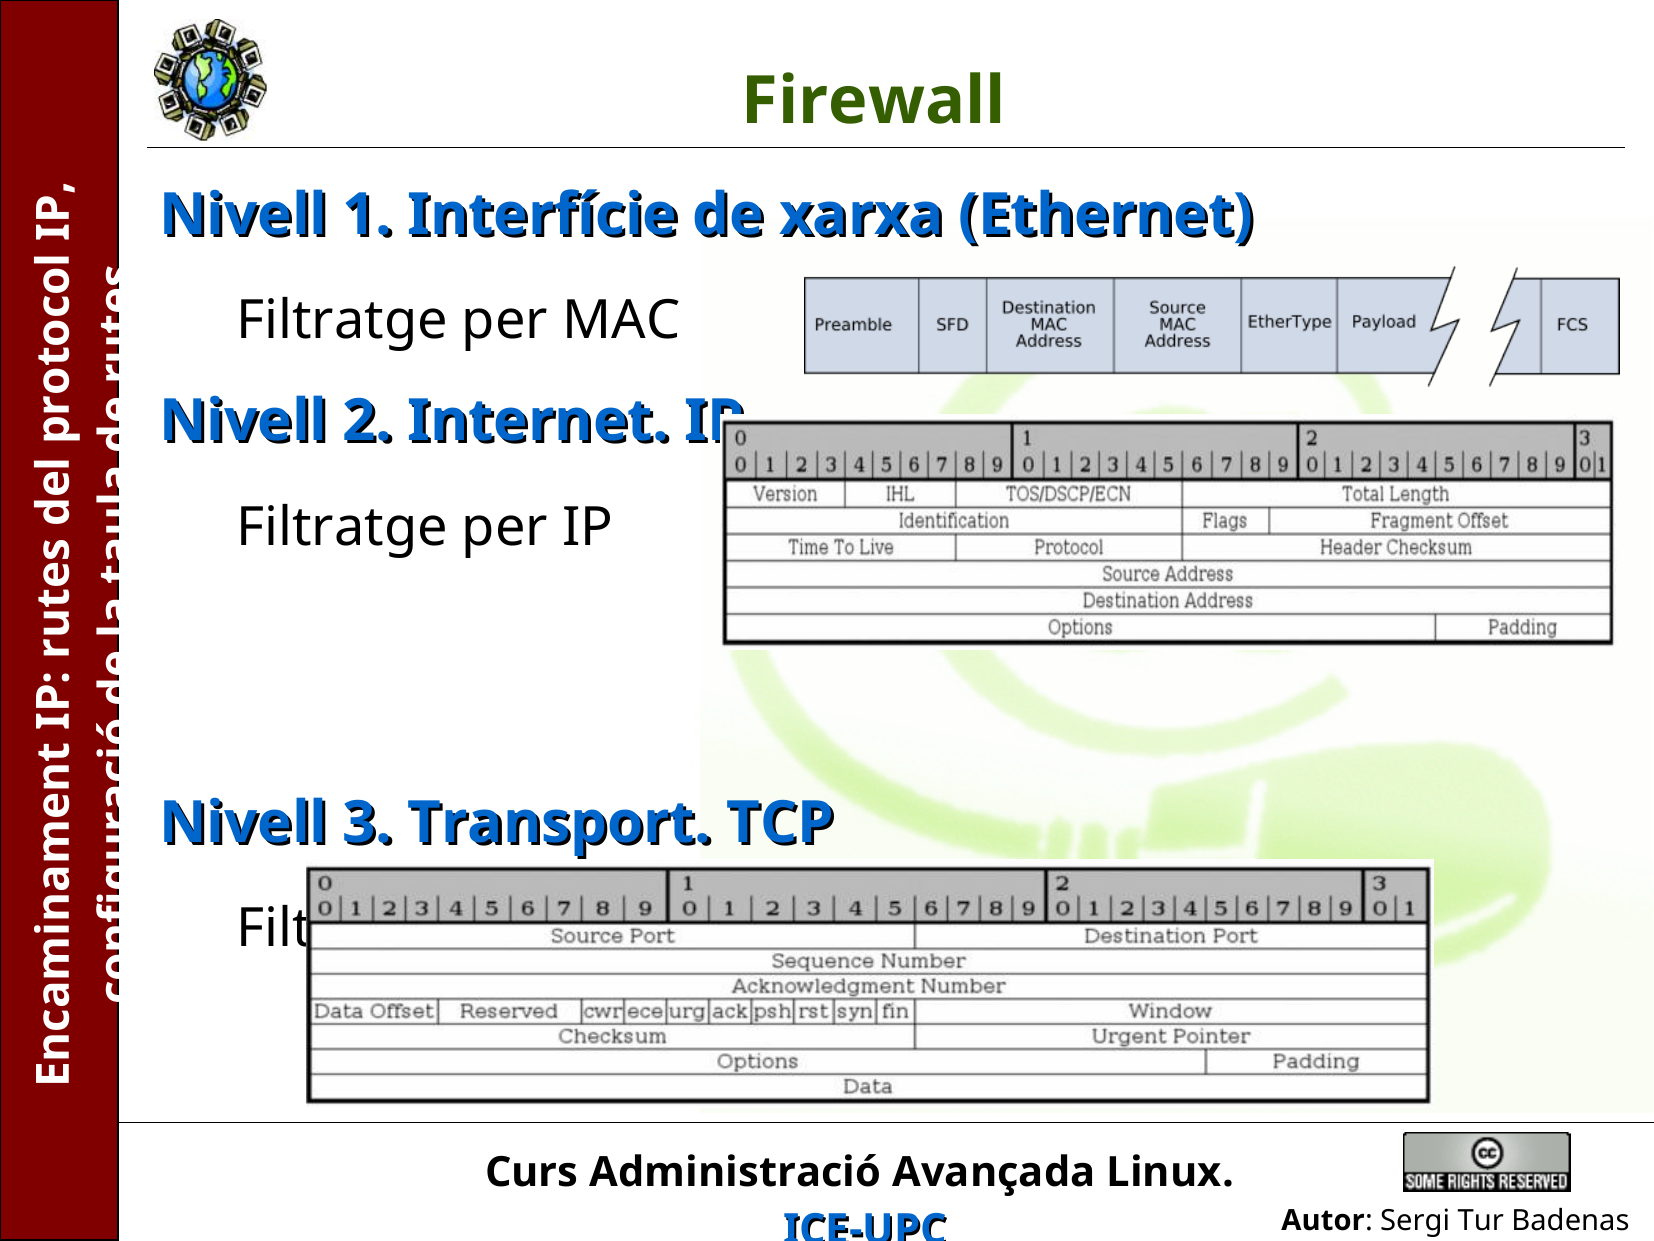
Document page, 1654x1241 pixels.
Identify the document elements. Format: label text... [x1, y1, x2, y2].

picture [154, 19, 268, 55]
title Firewall [129, 55, 1619, 139]
list Nivell 1. Interfície de xarxa (Ethernet) Filtratge per MAC Nivell 2. Internet. IP Filtratge per IP Nivell 3. Transport. TCP Filtratge per ports (similar amb UDP) [141, 172, 1630, 1007]
picture [720, 414, 1617, 650]
picture [804, 266, 1620, 387]
picture [1403, 1132, 1571, 1192]
picture [306, 217, 1654, 1113]
